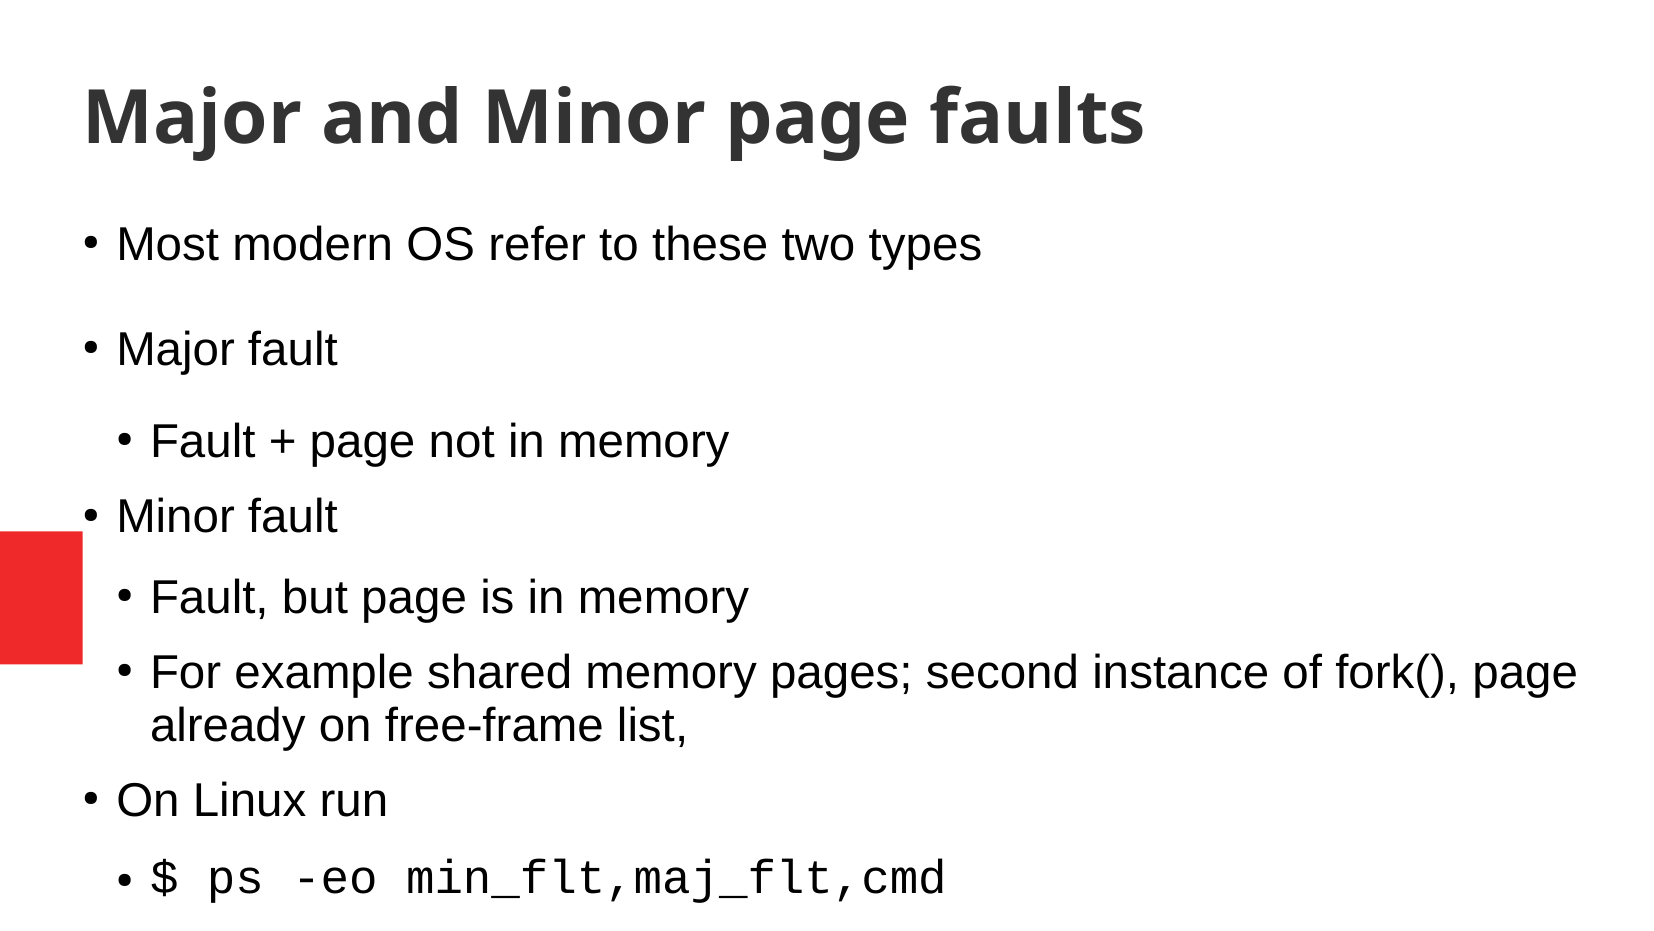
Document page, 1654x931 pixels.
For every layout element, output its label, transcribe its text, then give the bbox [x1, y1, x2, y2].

list Most modern OS refer to these two types Major fault Fault + page not in memory Minor fault Fault, but page is in memory For example shared memory pages; second instance of fork(), page already on free-frame list, On Linux run $ ps -eo min_flt,maj_flt,cmd [82, 217, 1595, 910]
title Major and Minor page faults [82, 37, 1571, 193]
